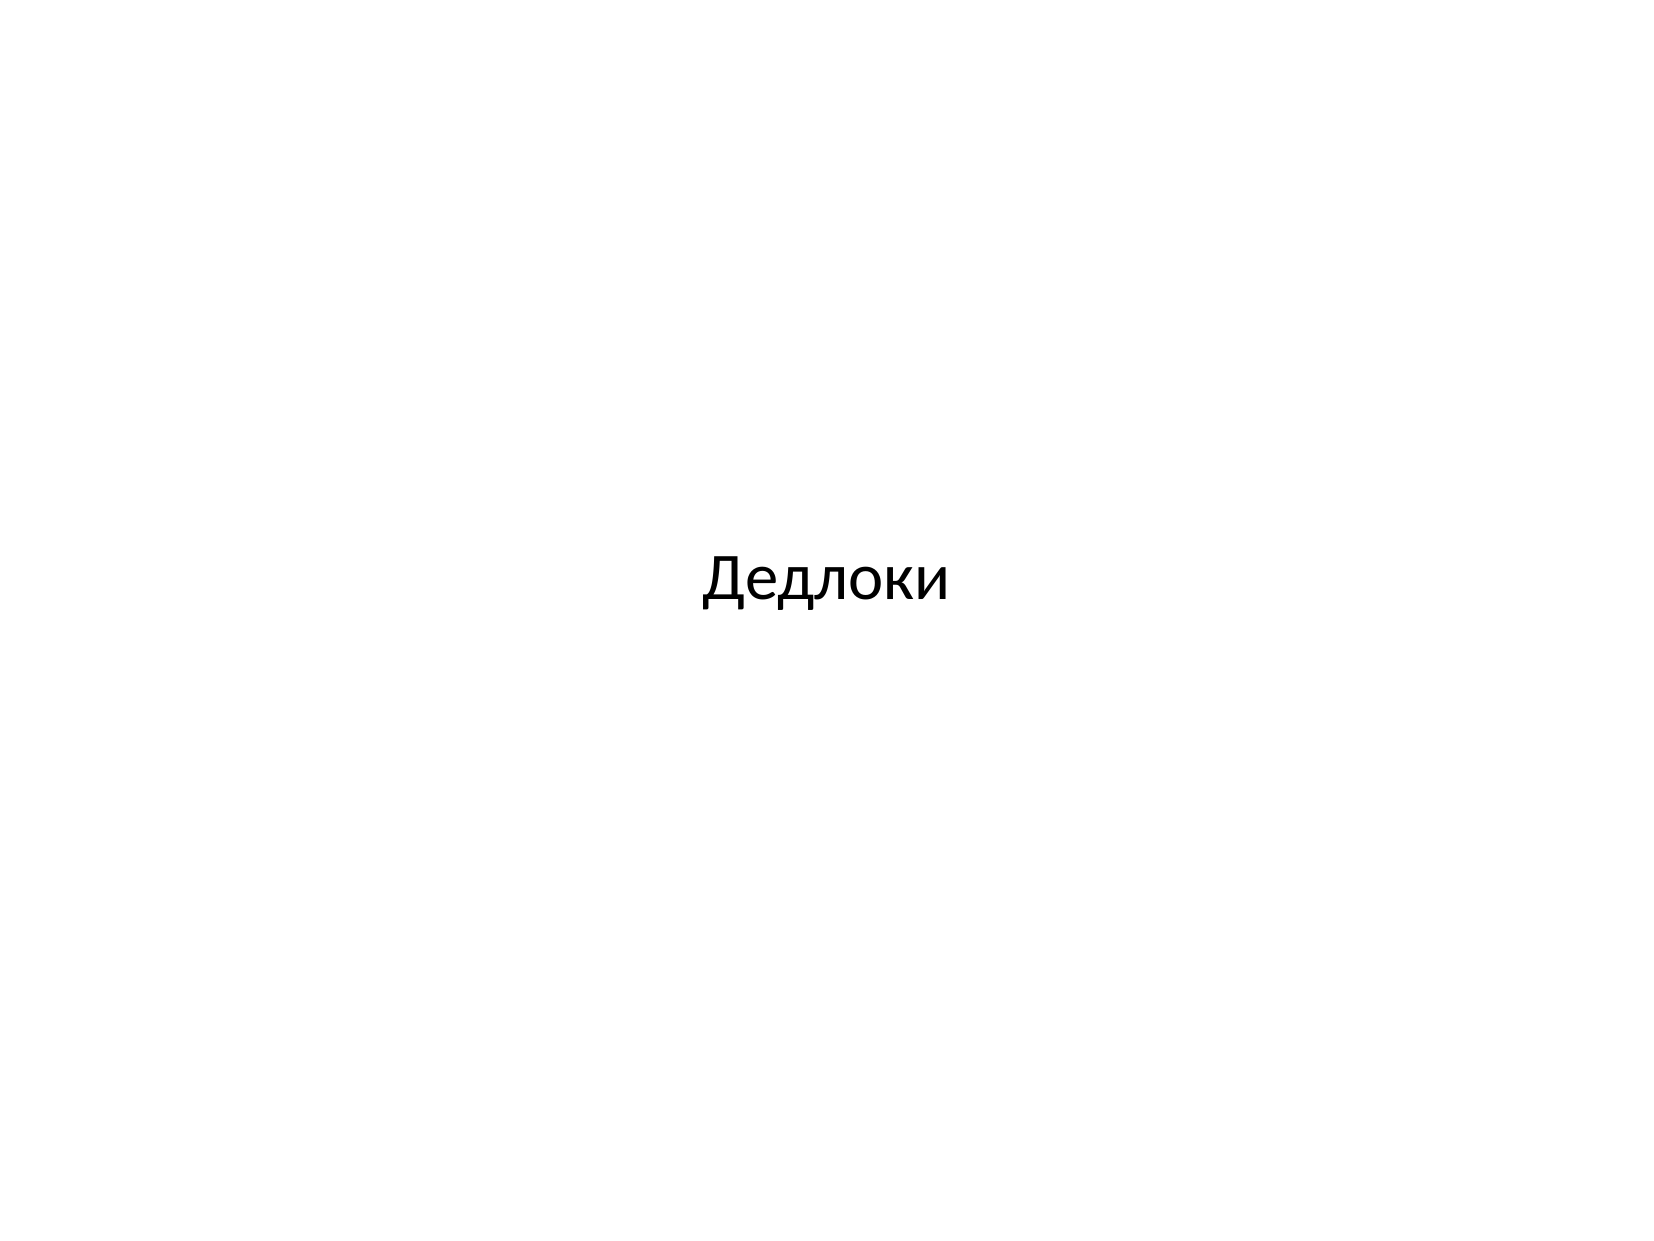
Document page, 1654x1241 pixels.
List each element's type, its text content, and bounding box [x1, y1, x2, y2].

title Дедлоки [82, 479, 1571, 686]
